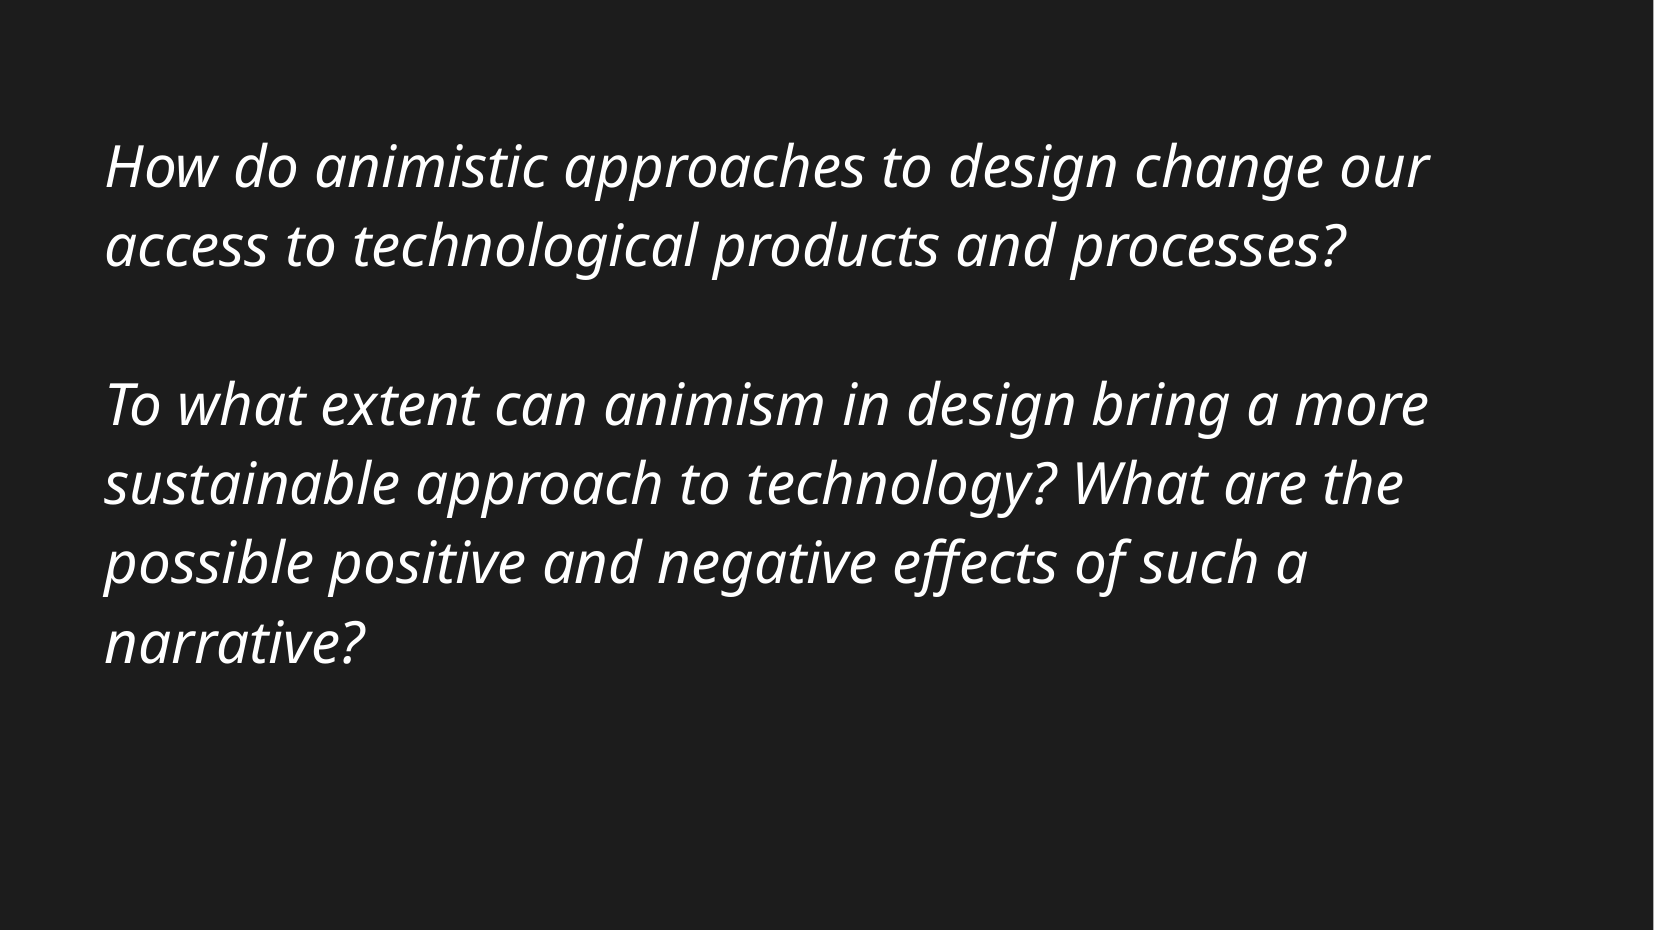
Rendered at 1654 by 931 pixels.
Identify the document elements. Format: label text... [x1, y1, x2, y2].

text_box How do animistic approaches to design change our access to technological products and processes? To what extent can animism in design bring a more sustainable approach to technology? What are the possible positive and negative effects of such a narrative? [104, 125, 1546, 581]
